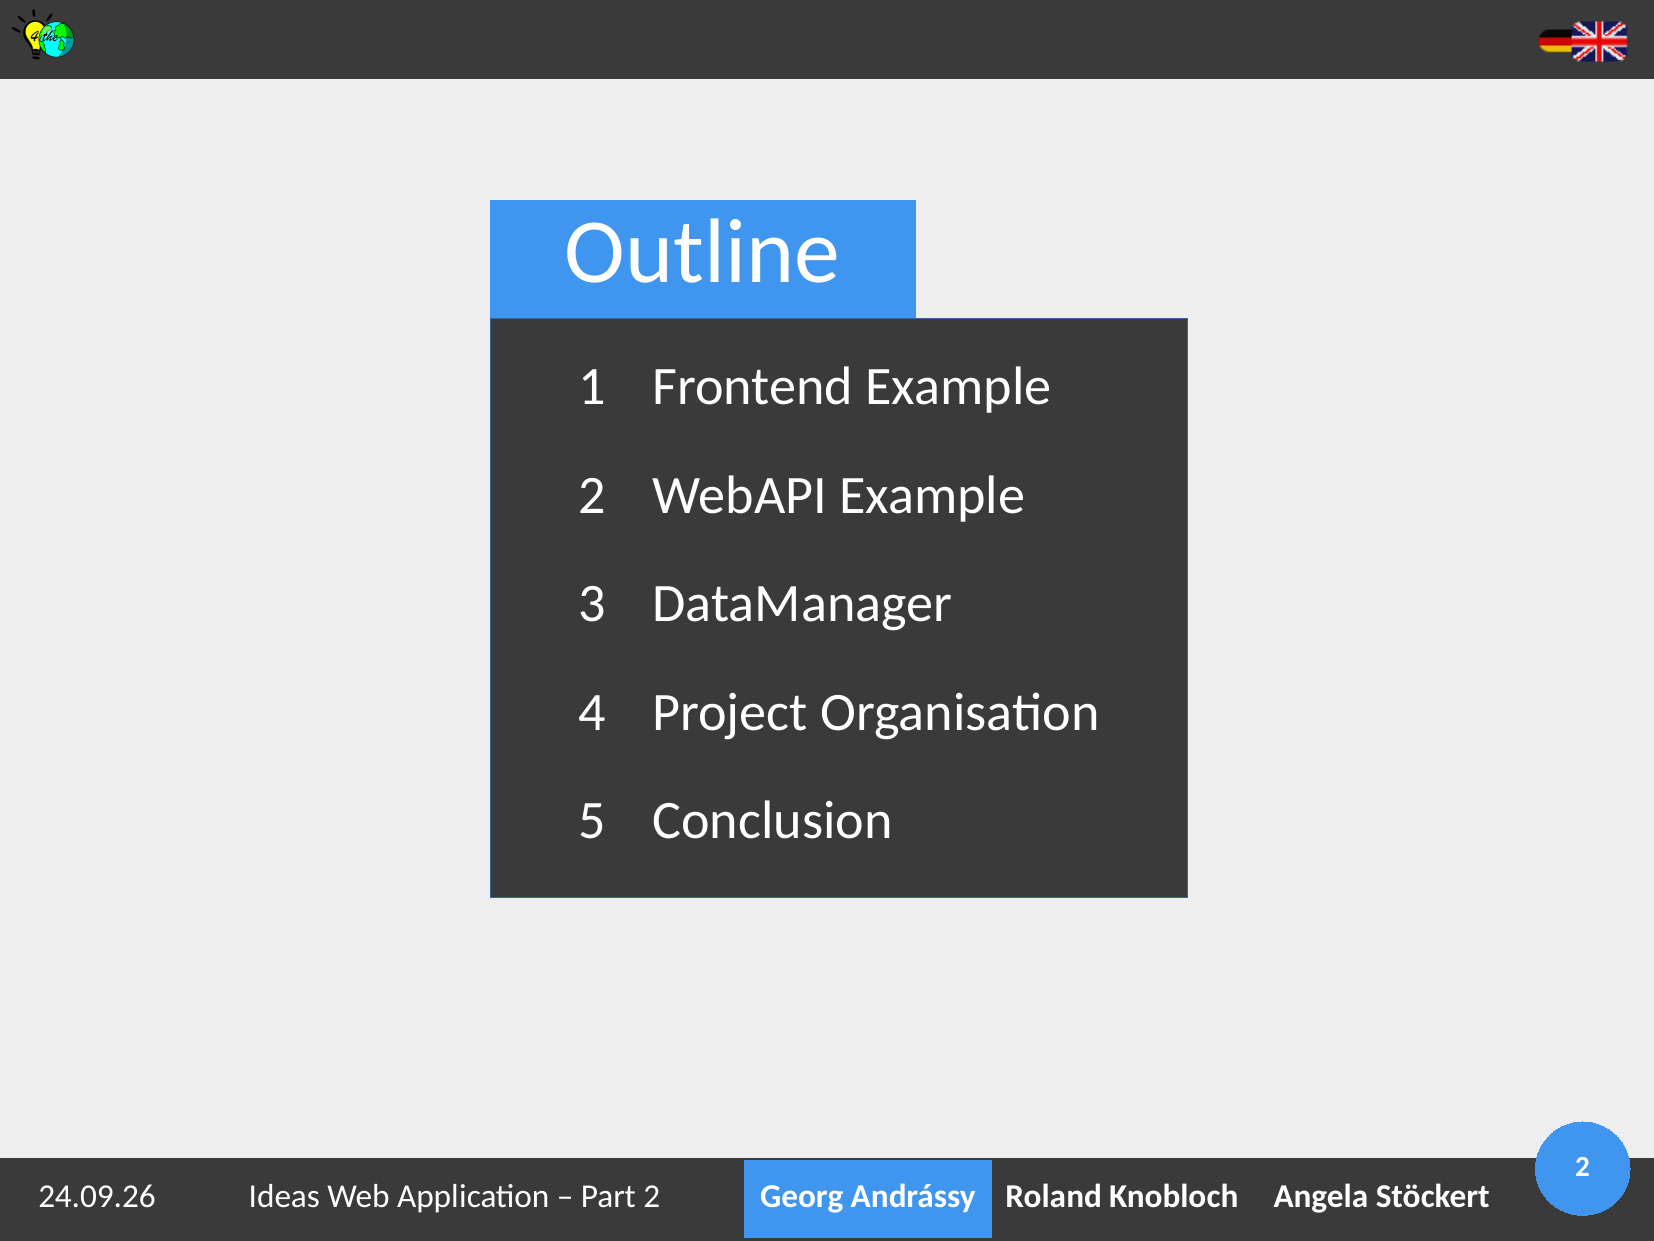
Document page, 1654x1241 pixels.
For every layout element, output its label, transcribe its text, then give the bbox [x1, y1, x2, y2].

text_box Ideas Web Application – Part 2 [242, 1160, 668, 1238]
text_box Roland Knobloch [992, 1160, 1251, 1238]
picture [1536, 18, 1629, 64]
picture [2, 0, 83, 79]
text_box Outline [490, 200, 916, 318]
text_box 1 Frontend Example 2 WebAPI Example 3 DataManager 4 Project Organisation 5 Conclusion [490, 318, 1188, 898]
text_box Georg Andrássy [744, 1160, 992, 1238]
text_box Angela Stöckert [1251, 1160, 1512, 1238]
